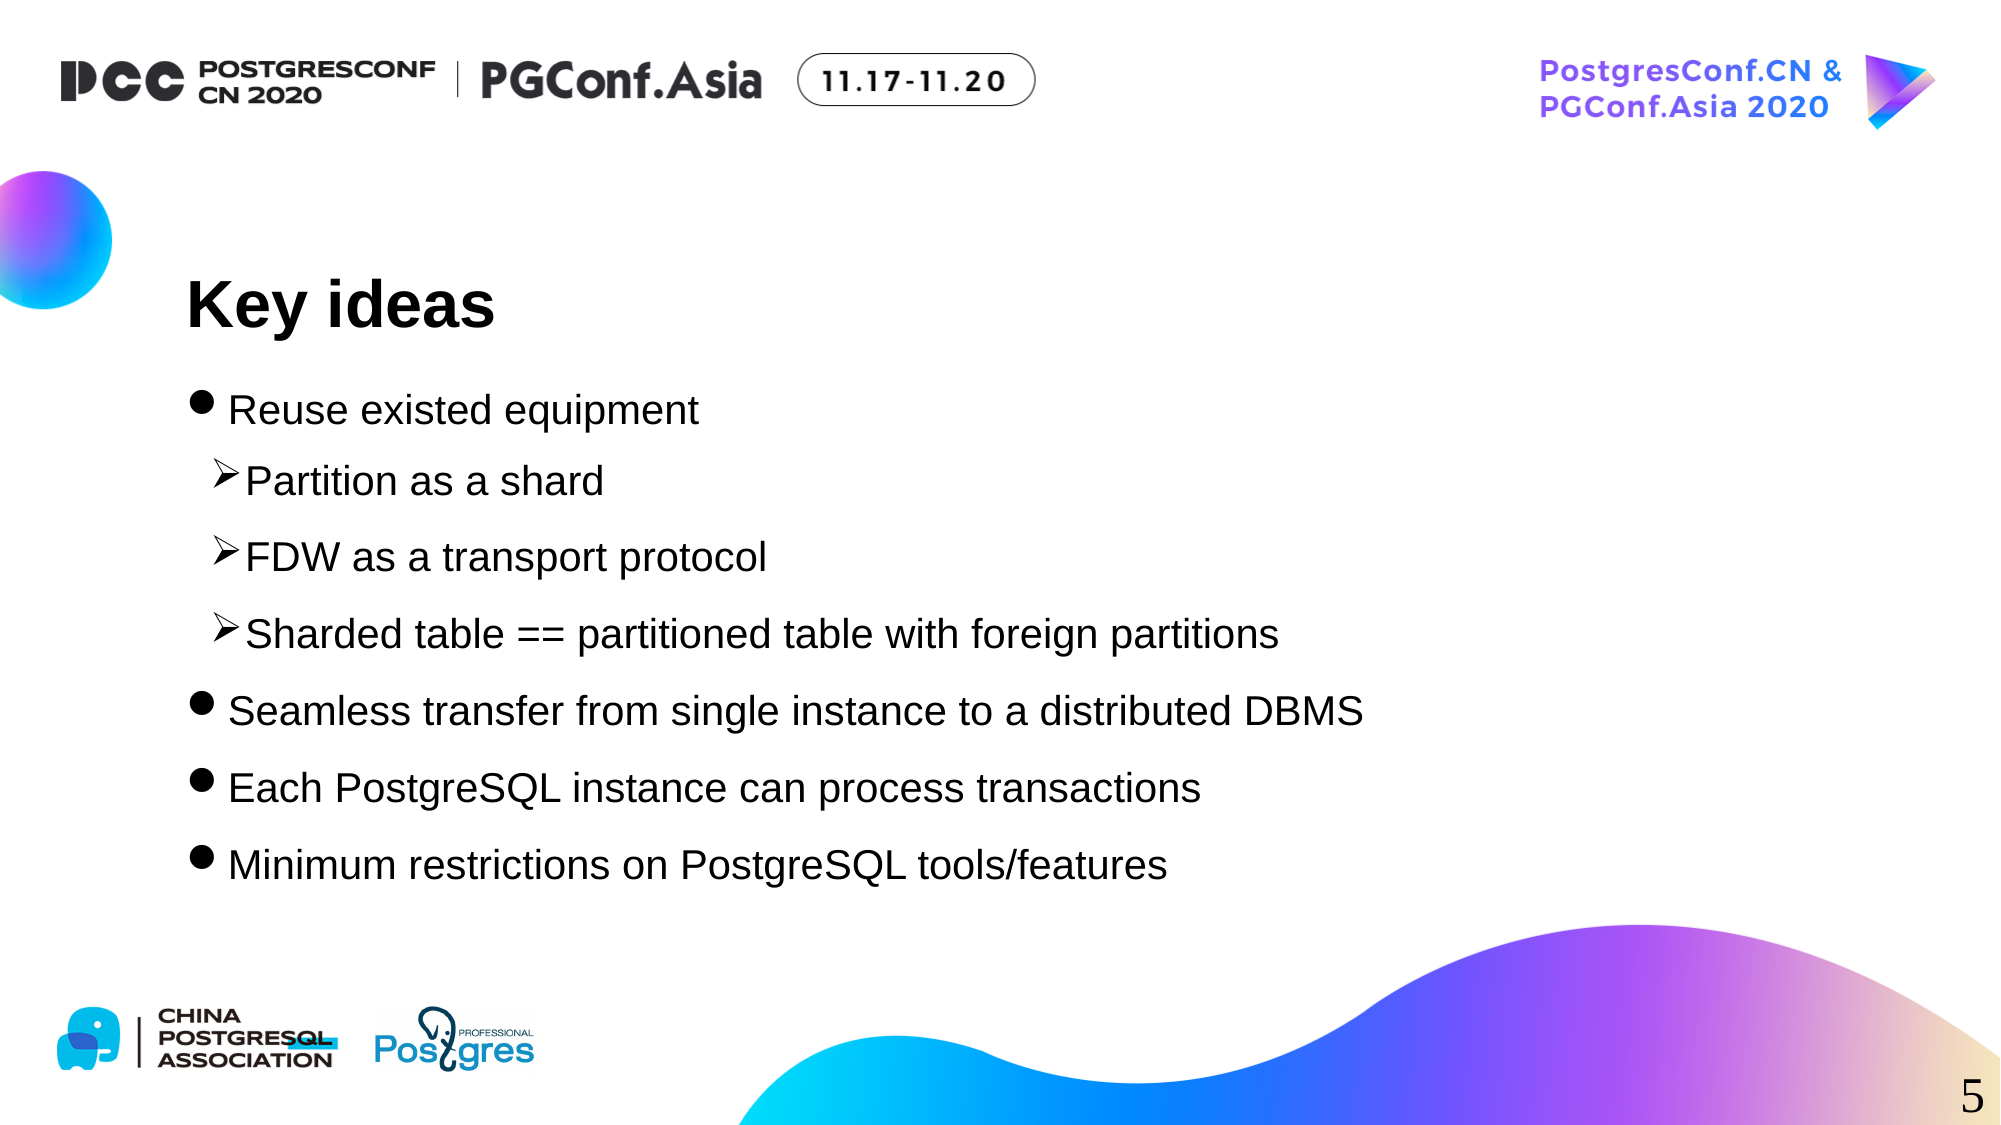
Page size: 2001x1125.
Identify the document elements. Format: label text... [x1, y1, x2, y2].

text_box <номер> [1883, 1054, 2000, 1125]
text_box Reuse existed equipment Partition as a shard FDW as a transport protocol Sharded table == partitioned table with foreign partitions Seamless transfer from single instance to a distributed DBMS Each PostgreSQL instance can process transactions Minimum restrictions on PostgreSQL tools/features [171, 375, 1850, 959]
picture [0, 0, 2001, 1125]
text_box Key ideas [171, 237, 1850, 349]
